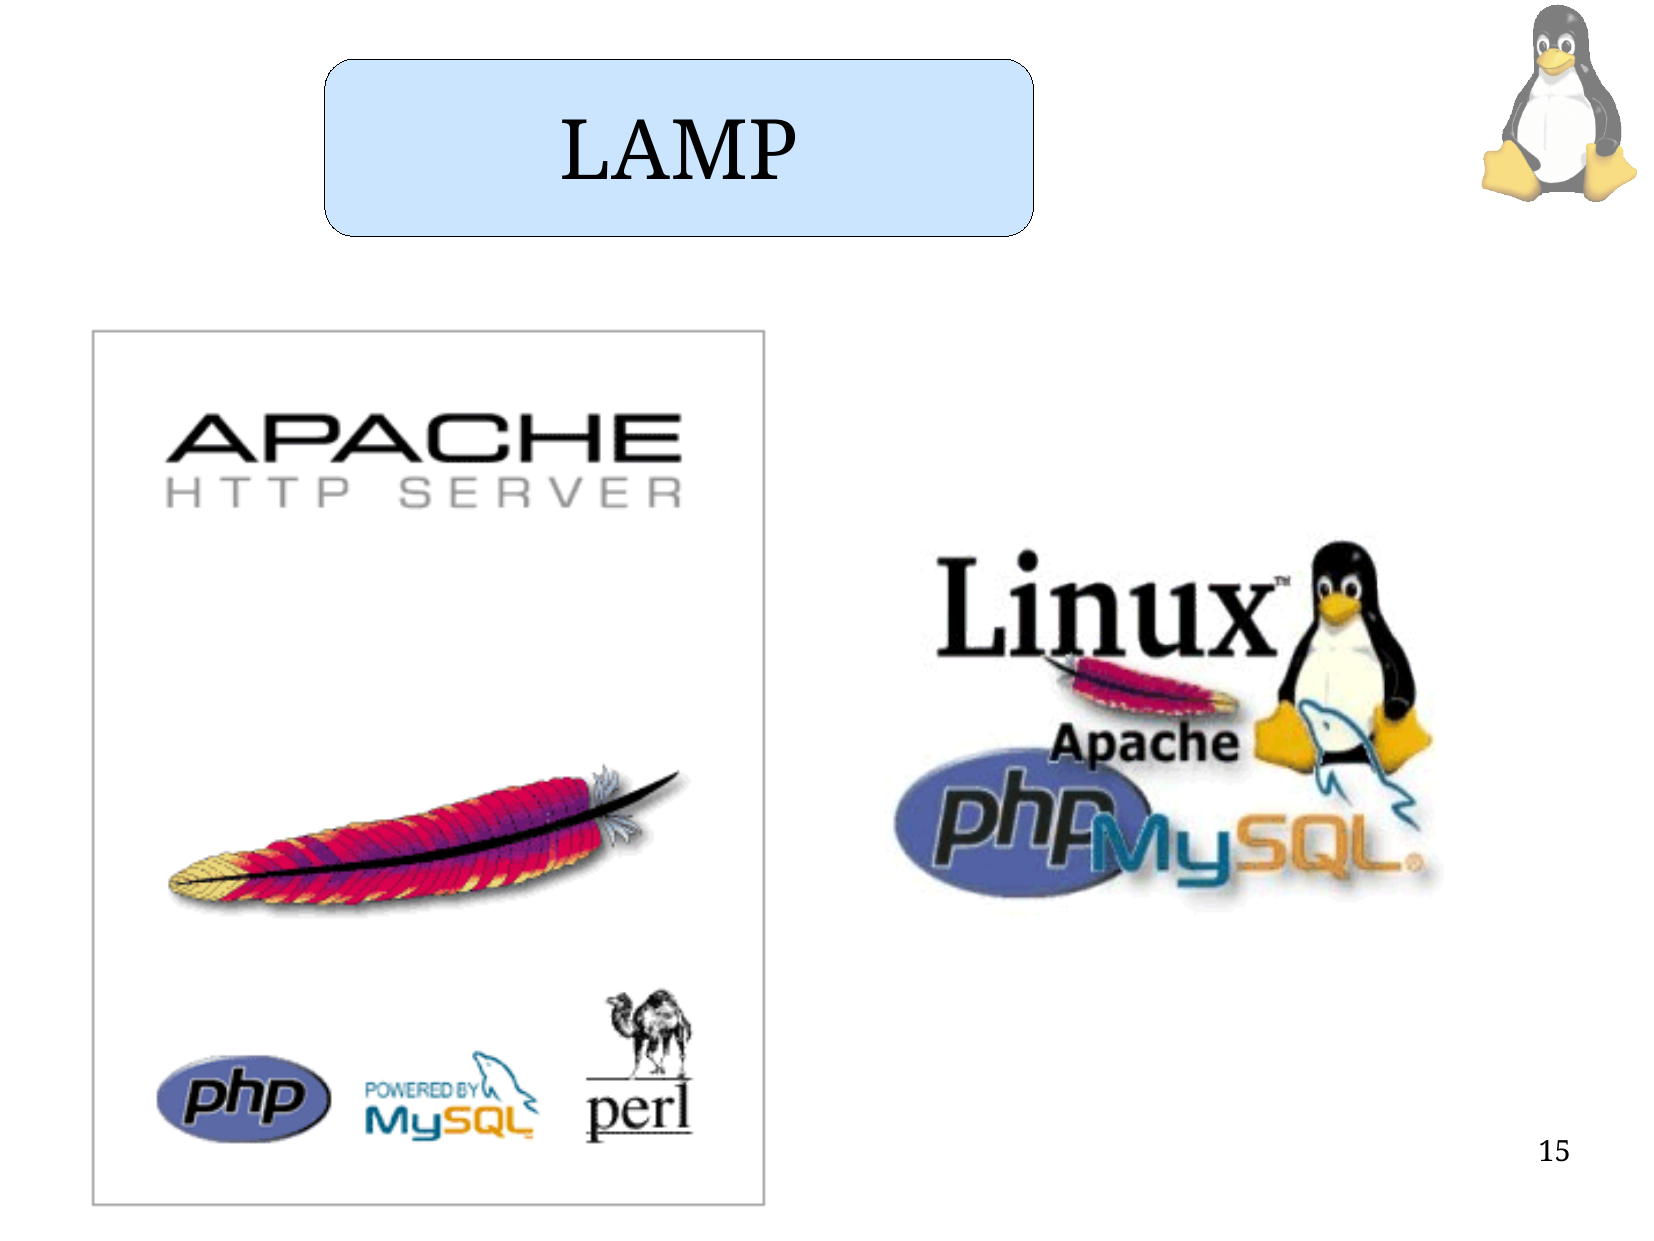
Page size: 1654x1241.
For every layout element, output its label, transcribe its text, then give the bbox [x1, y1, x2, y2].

picture [88, 324, 768, 1211]
text_box LAMP [324, 59, 1034, 237]
picture [885, 531, 1447, 916]
